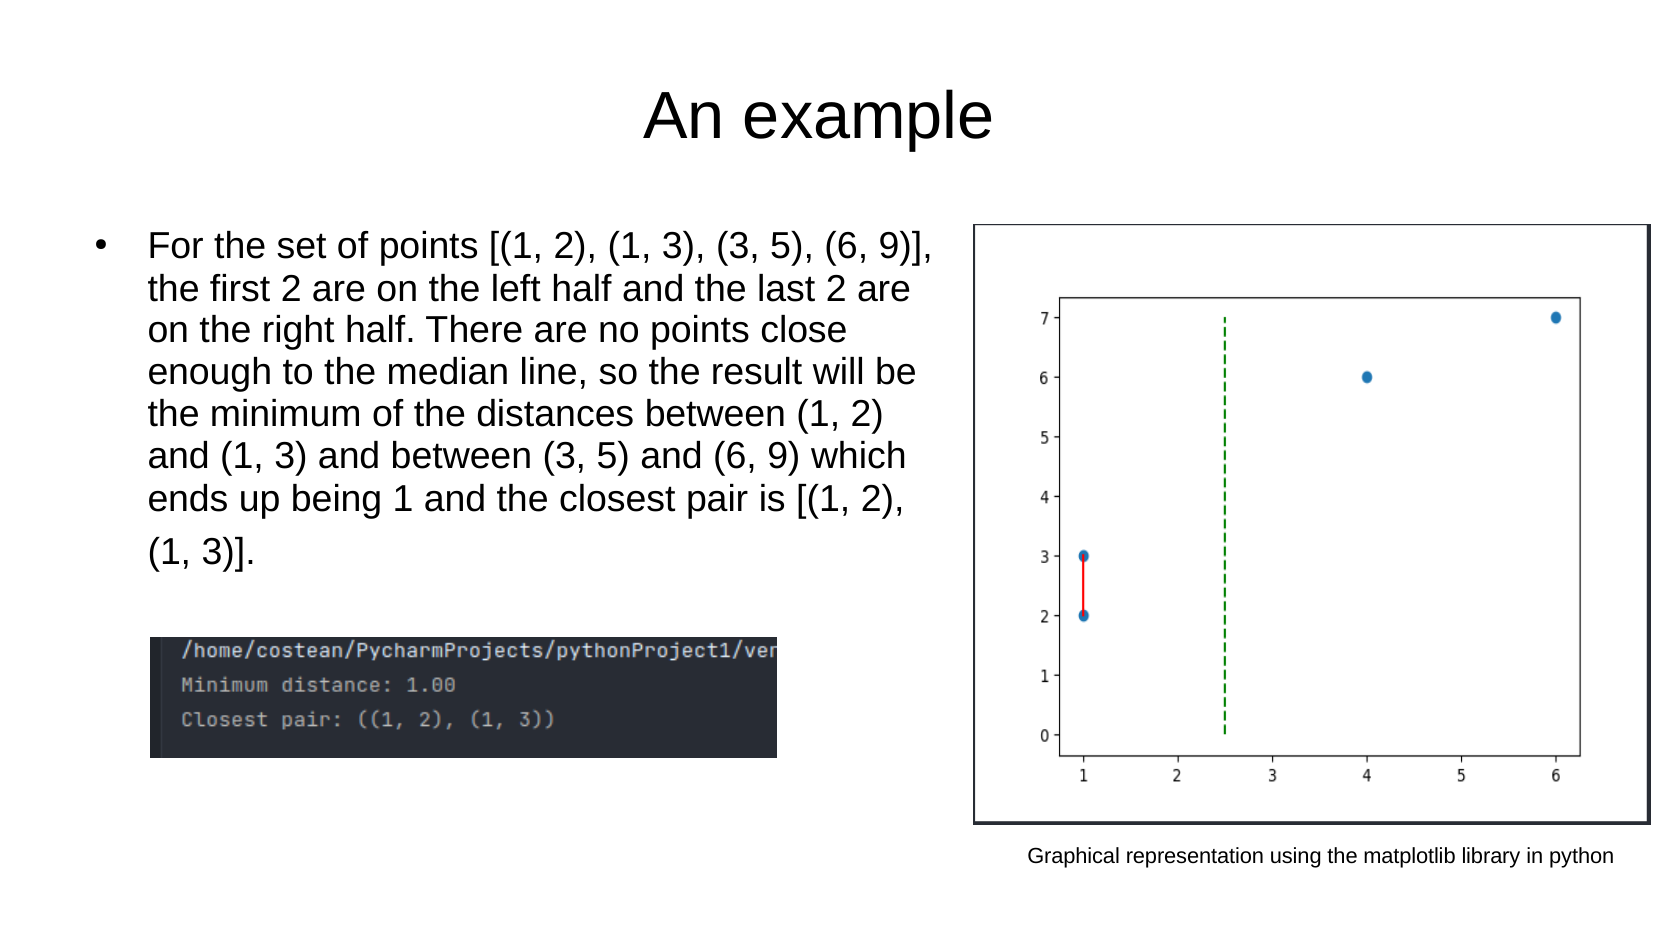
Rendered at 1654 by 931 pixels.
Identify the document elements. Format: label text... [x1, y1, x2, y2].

list For the set of points [(1, 2), (1, 3), (3, 5), (6, 9)], the first 2 are on the left half and the last 2 are on the right half. There are no points close enough to the median line, so the result will be the minimum of the distances between (1, 2) and (1, 3) and between (3, 5) and (6, 9) which ends up being 1 and the closest pair is [(1, 2), (1, 3)]. [76, 225, 938, 601]
text_box Graphical representation using the matplotlib library in python [1012, 836, 1651, 901]
picture [973, 224, 1651, 826]
picture [150, 637, 777, 758]
title An example [75, 37, 1564, 193]
